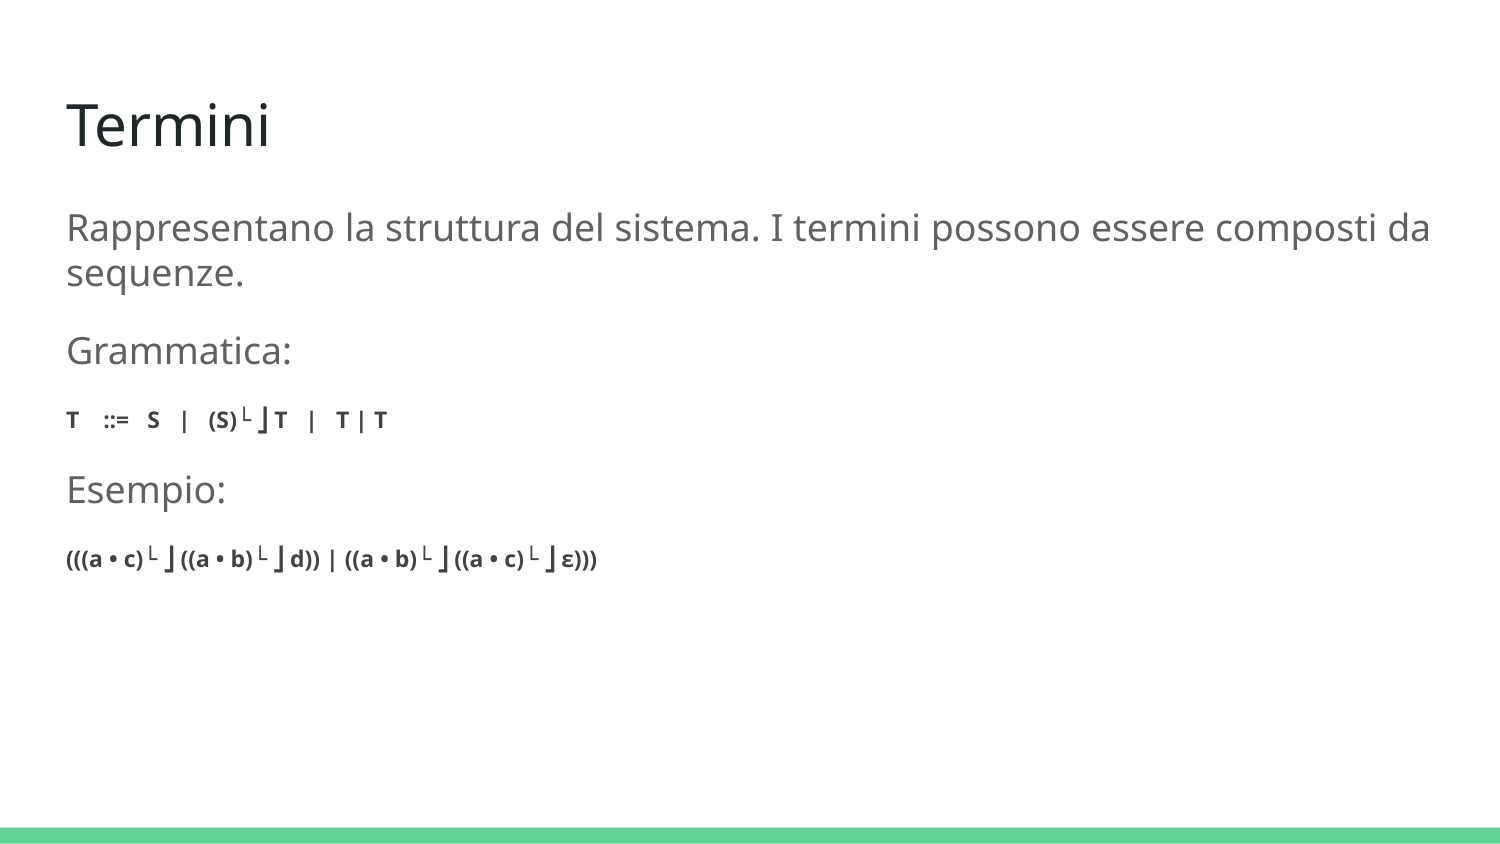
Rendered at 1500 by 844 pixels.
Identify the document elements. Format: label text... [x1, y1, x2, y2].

list Rappresentano la struttura del sistema. I termini possono essere composti da sequenze. Grammatica: T ::= S | (S)└ ⎦ T | T | T Esempio: (((a • c)└ ⎦ ((a • b)└ ⎦ d)) | ((a • b)└ ⎦ ((a • c)└ ⎦ ε))) [51, 189, 1449, 750]
title Termini [51, 72, 1449, 167]
